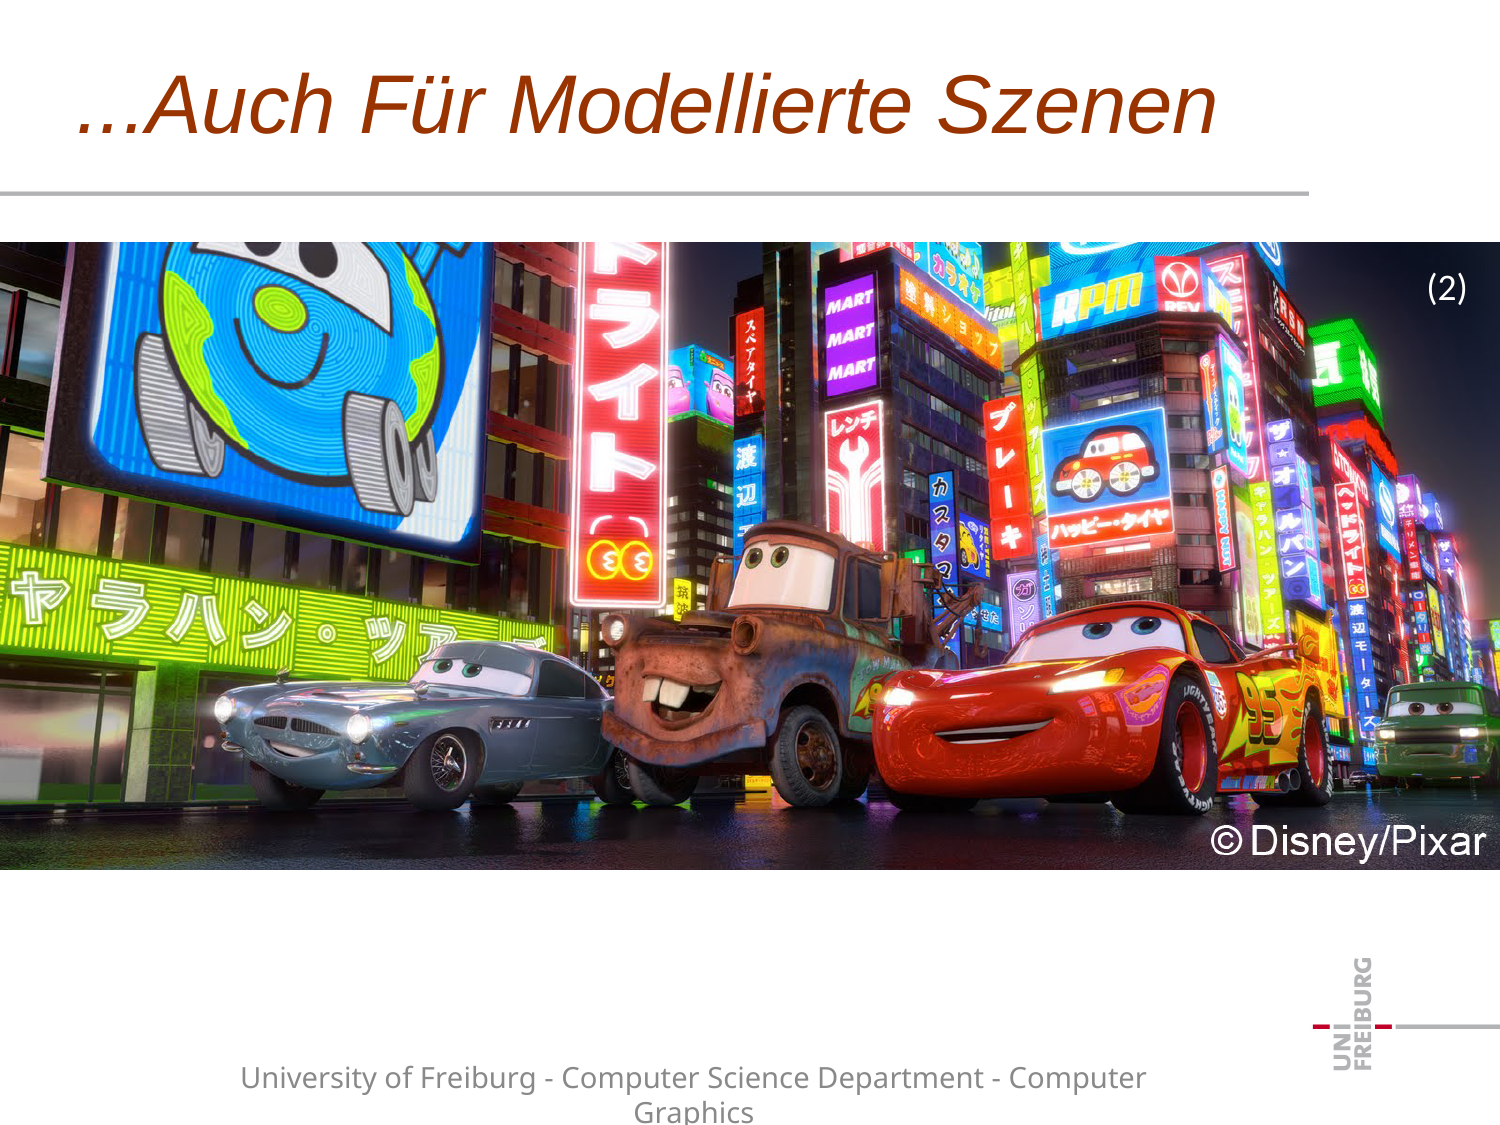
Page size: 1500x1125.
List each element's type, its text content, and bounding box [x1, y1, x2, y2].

picture [0, 0, 1500, 1125]
text_box (2) [1411, 255, 1487, 316]
picture [687, 1109, 696, 1121]
title ...Auch Für Modellierte Szenen [76, 50, 1412, 169]
